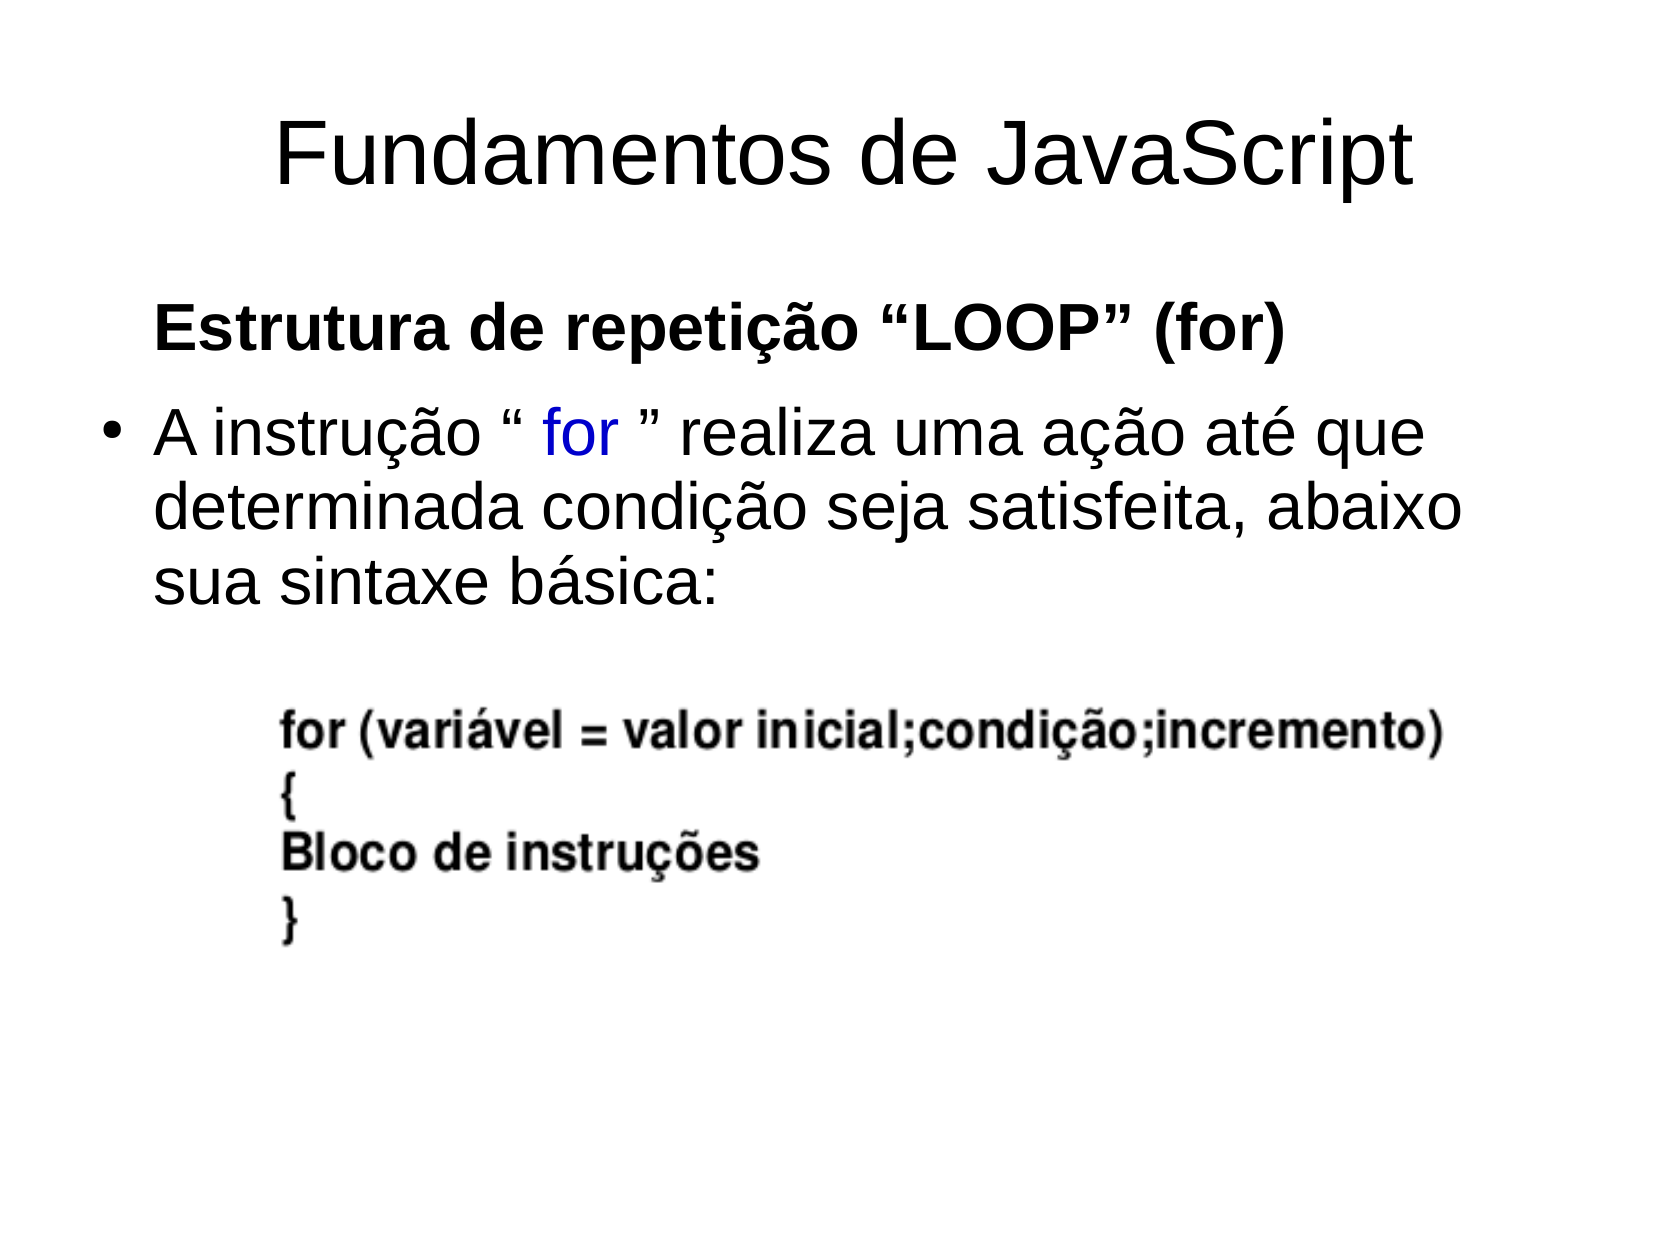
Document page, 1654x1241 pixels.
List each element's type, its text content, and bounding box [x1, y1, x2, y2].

picture [271, 696, 1453, 969]
title Fundamentos de JavaScript [82, 49, 1571, 257]
list Estrutura de repetição “LOOP” (for) A instrução “ for ” realiza uma ação até que determinada condição seja satisfeita, abaixo sua sintaxe básica: [82, 290, 1571, 650]
